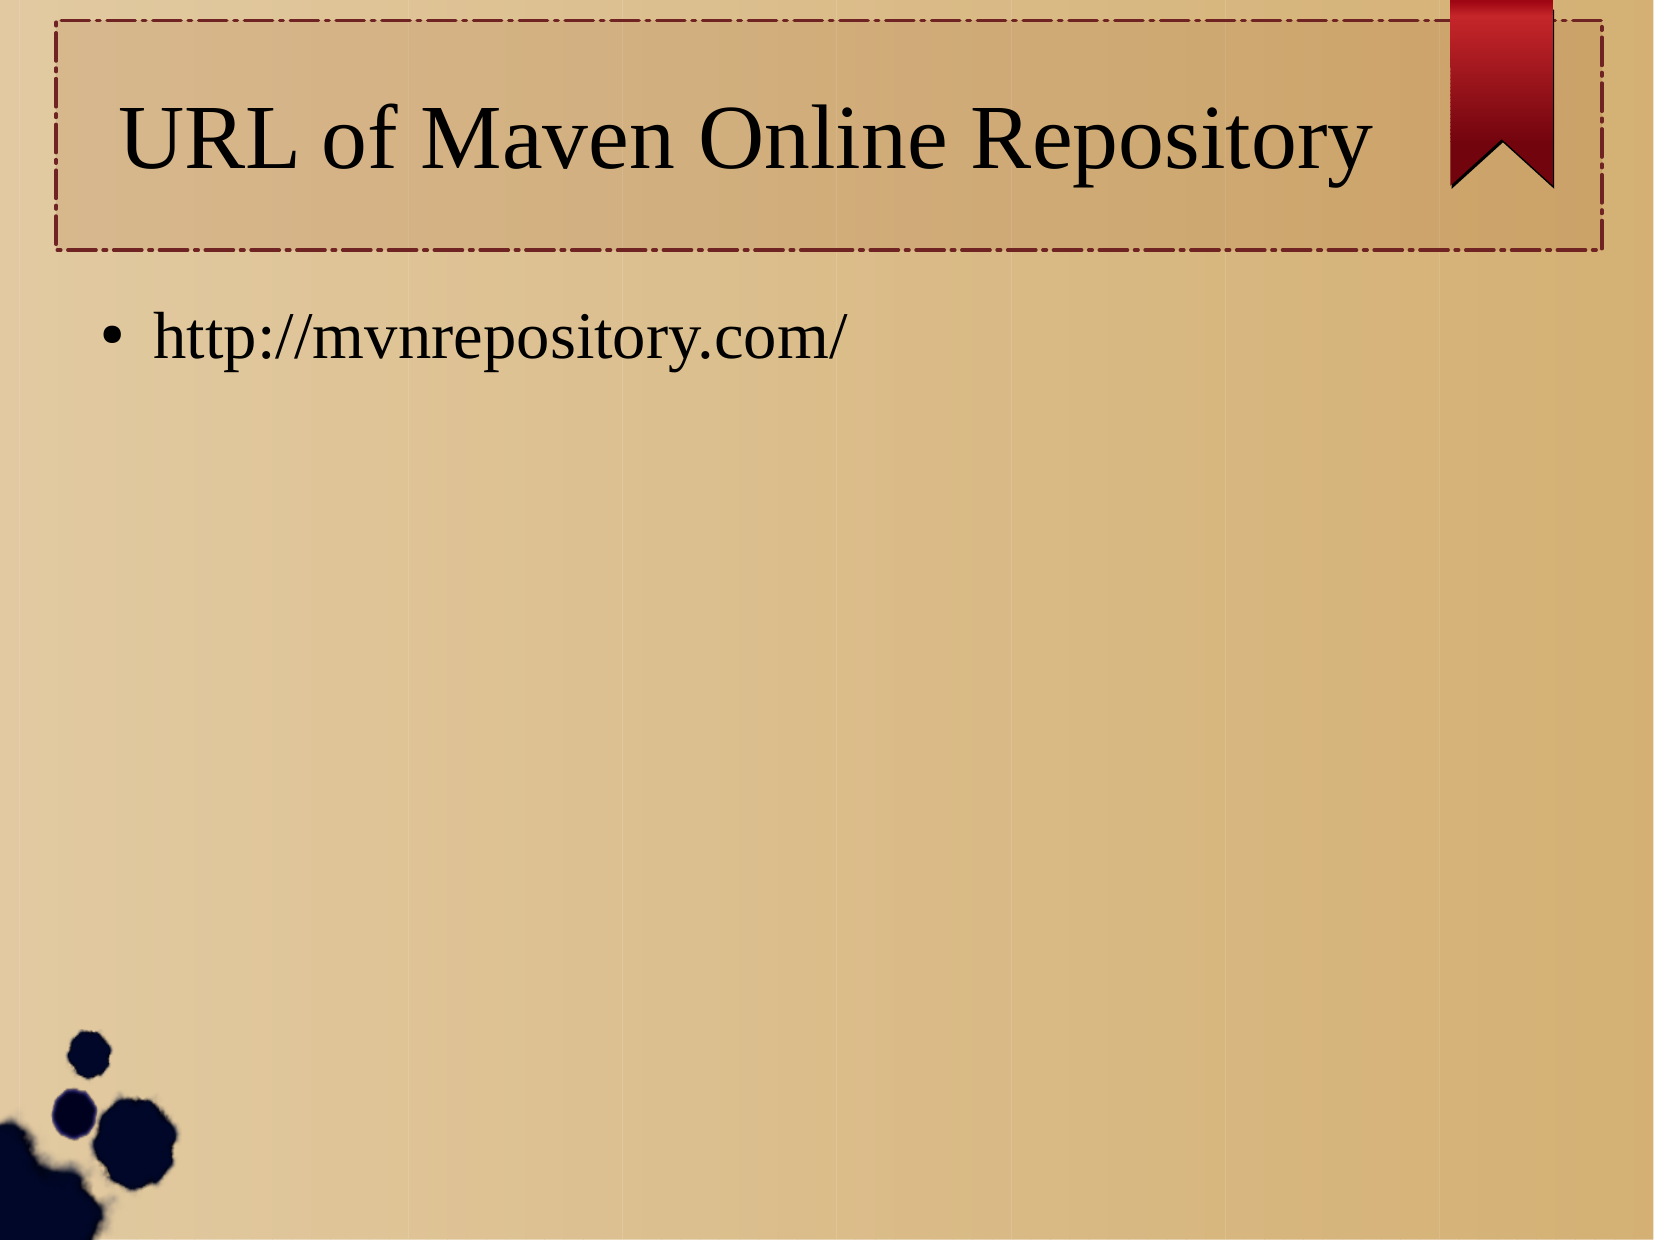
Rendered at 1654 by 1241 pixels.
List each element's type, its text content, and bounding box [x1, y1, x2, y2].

title URL of Maven Online Repository [82, 47, 1412, 229]
list http://mvnrepository.com/ [82, 299, 1571, 1019]
